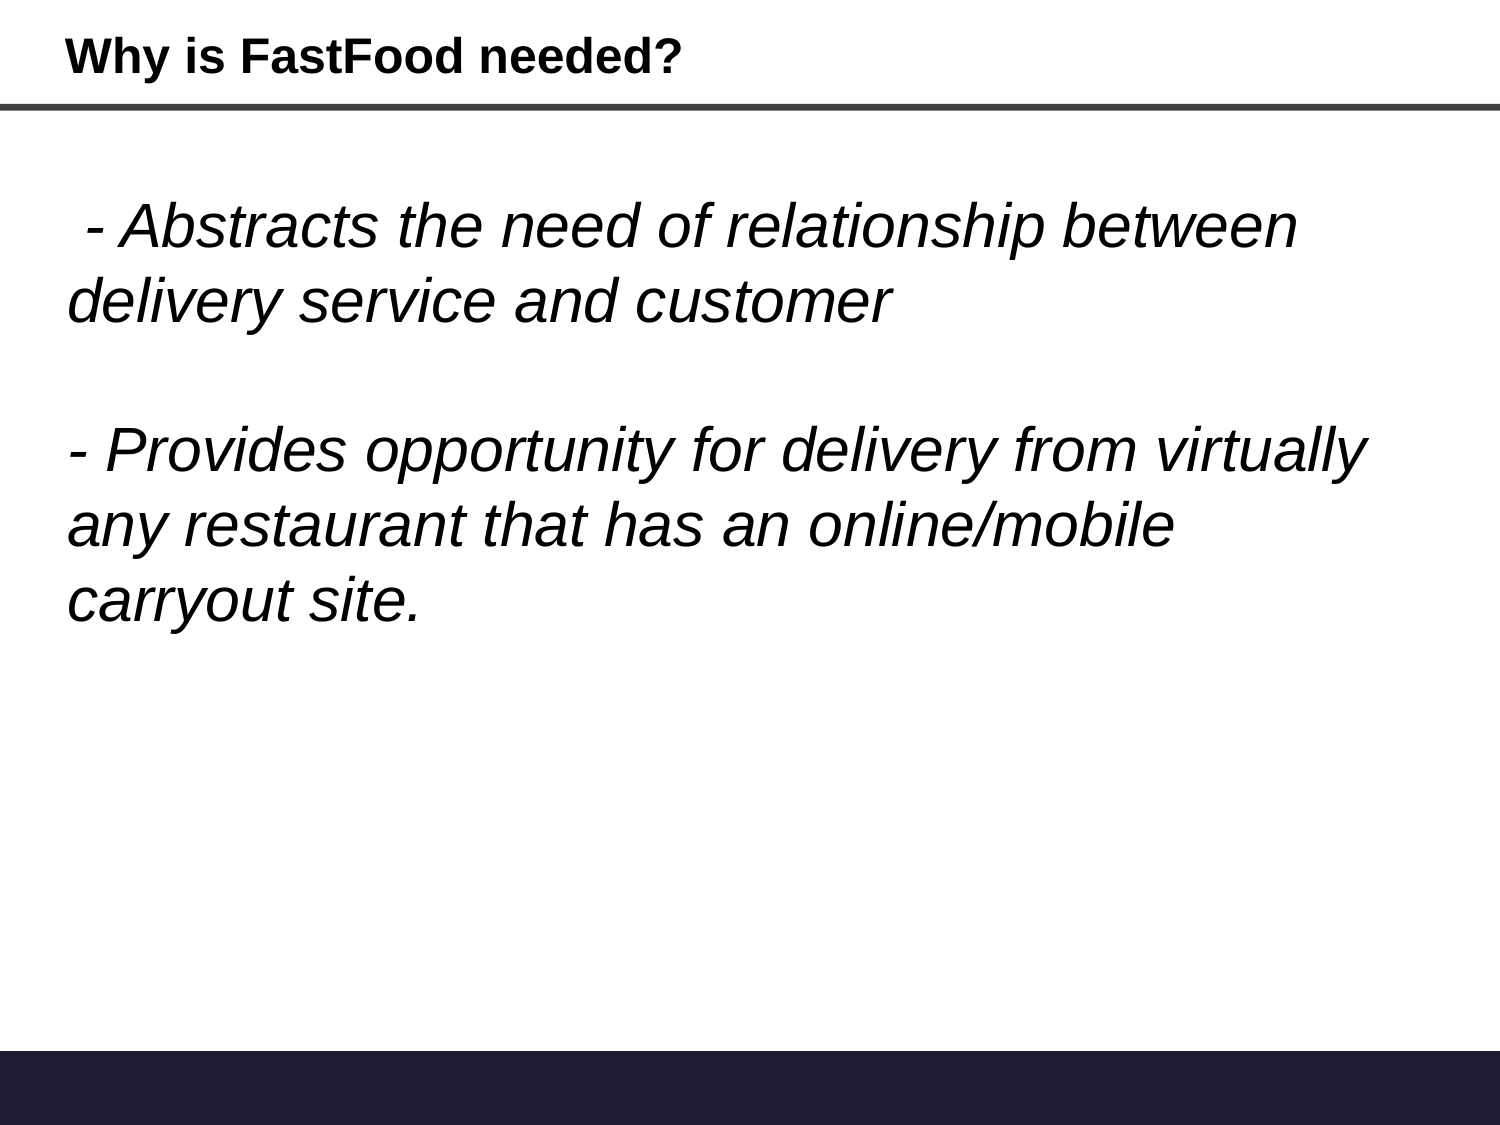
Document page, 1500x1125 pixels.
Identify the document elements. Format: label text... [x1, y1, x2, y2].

text_box Why is FastFood needed? [49, 16, 1163, 91]
text_box - Abstracts the need of relationship between delivery service and customer - Provides opportunity for delivery from virtually any restaurant that has an online/mobile carryout site. [52, 177, 1421, 642]
